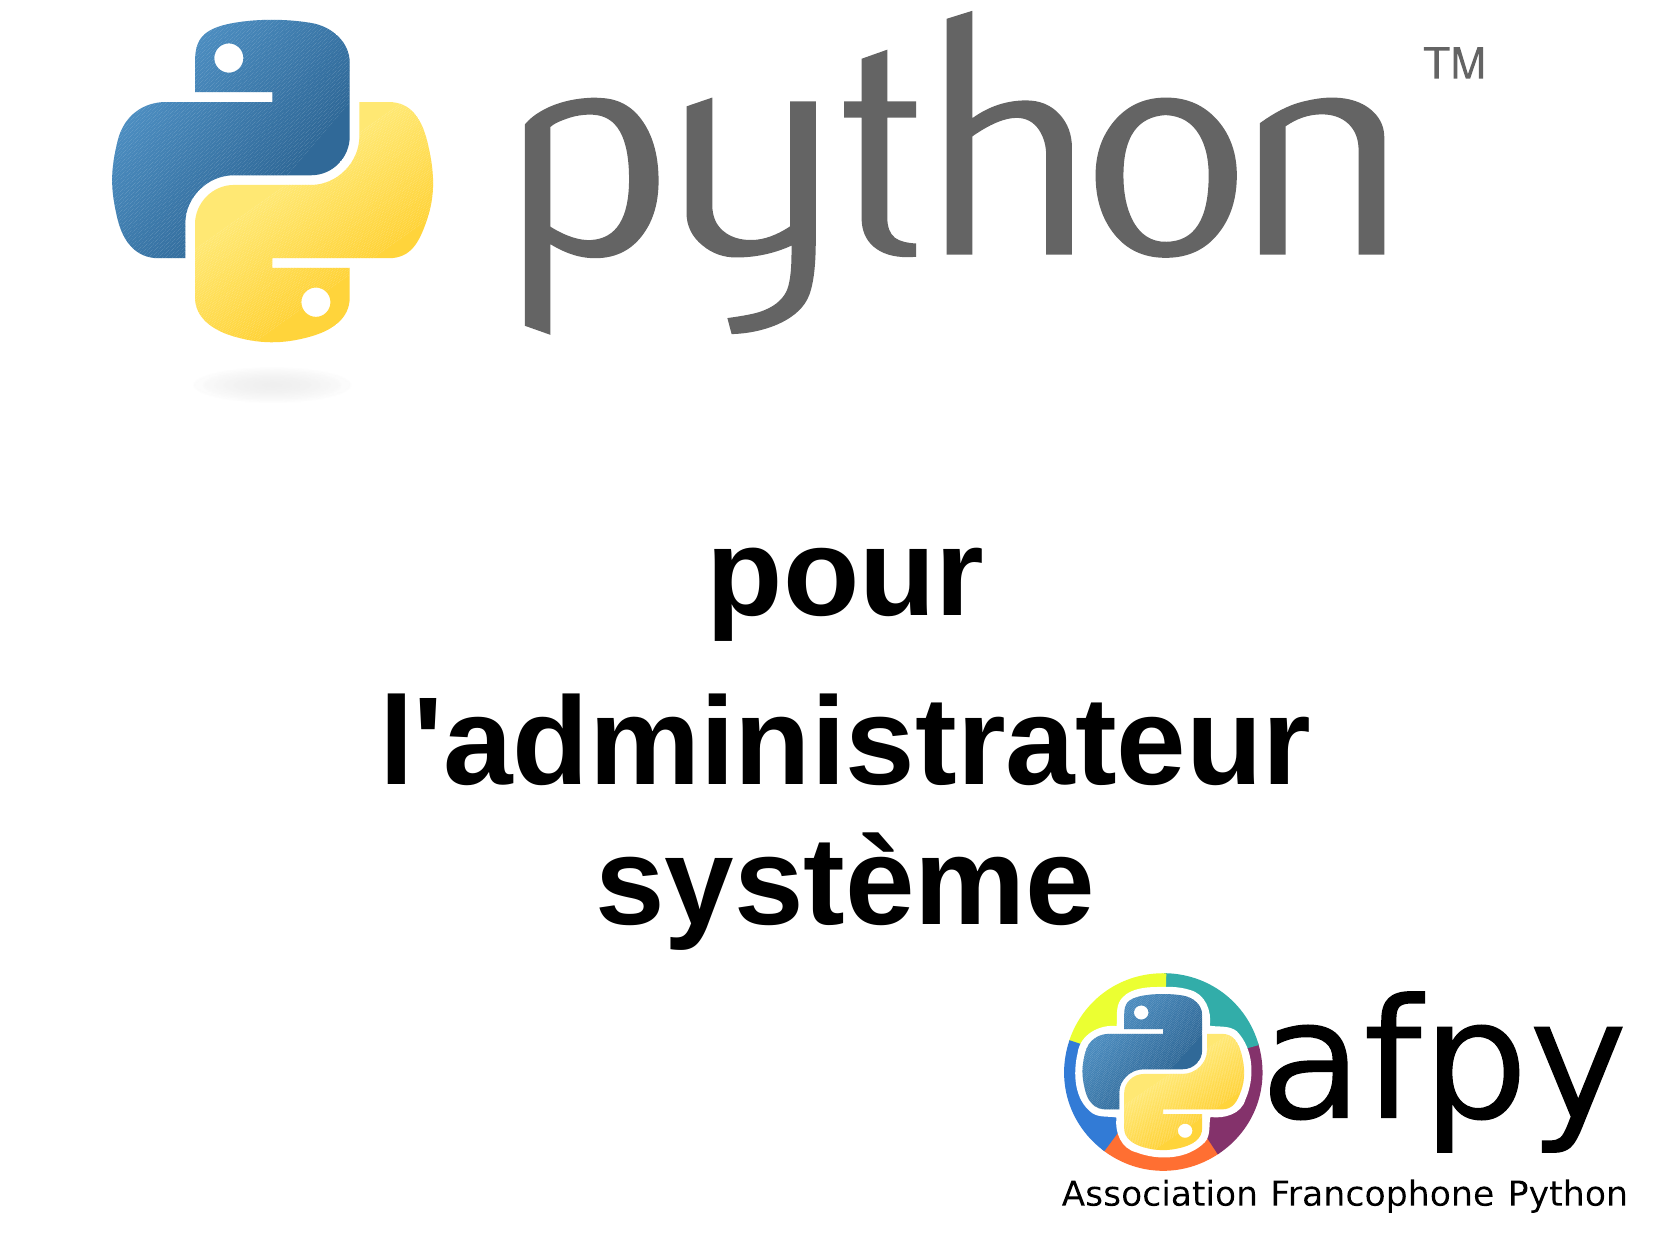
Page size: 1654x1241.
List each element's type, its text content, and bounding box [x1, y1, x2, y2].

list pour l'administrateur système [82, 501, 1538, 957]
